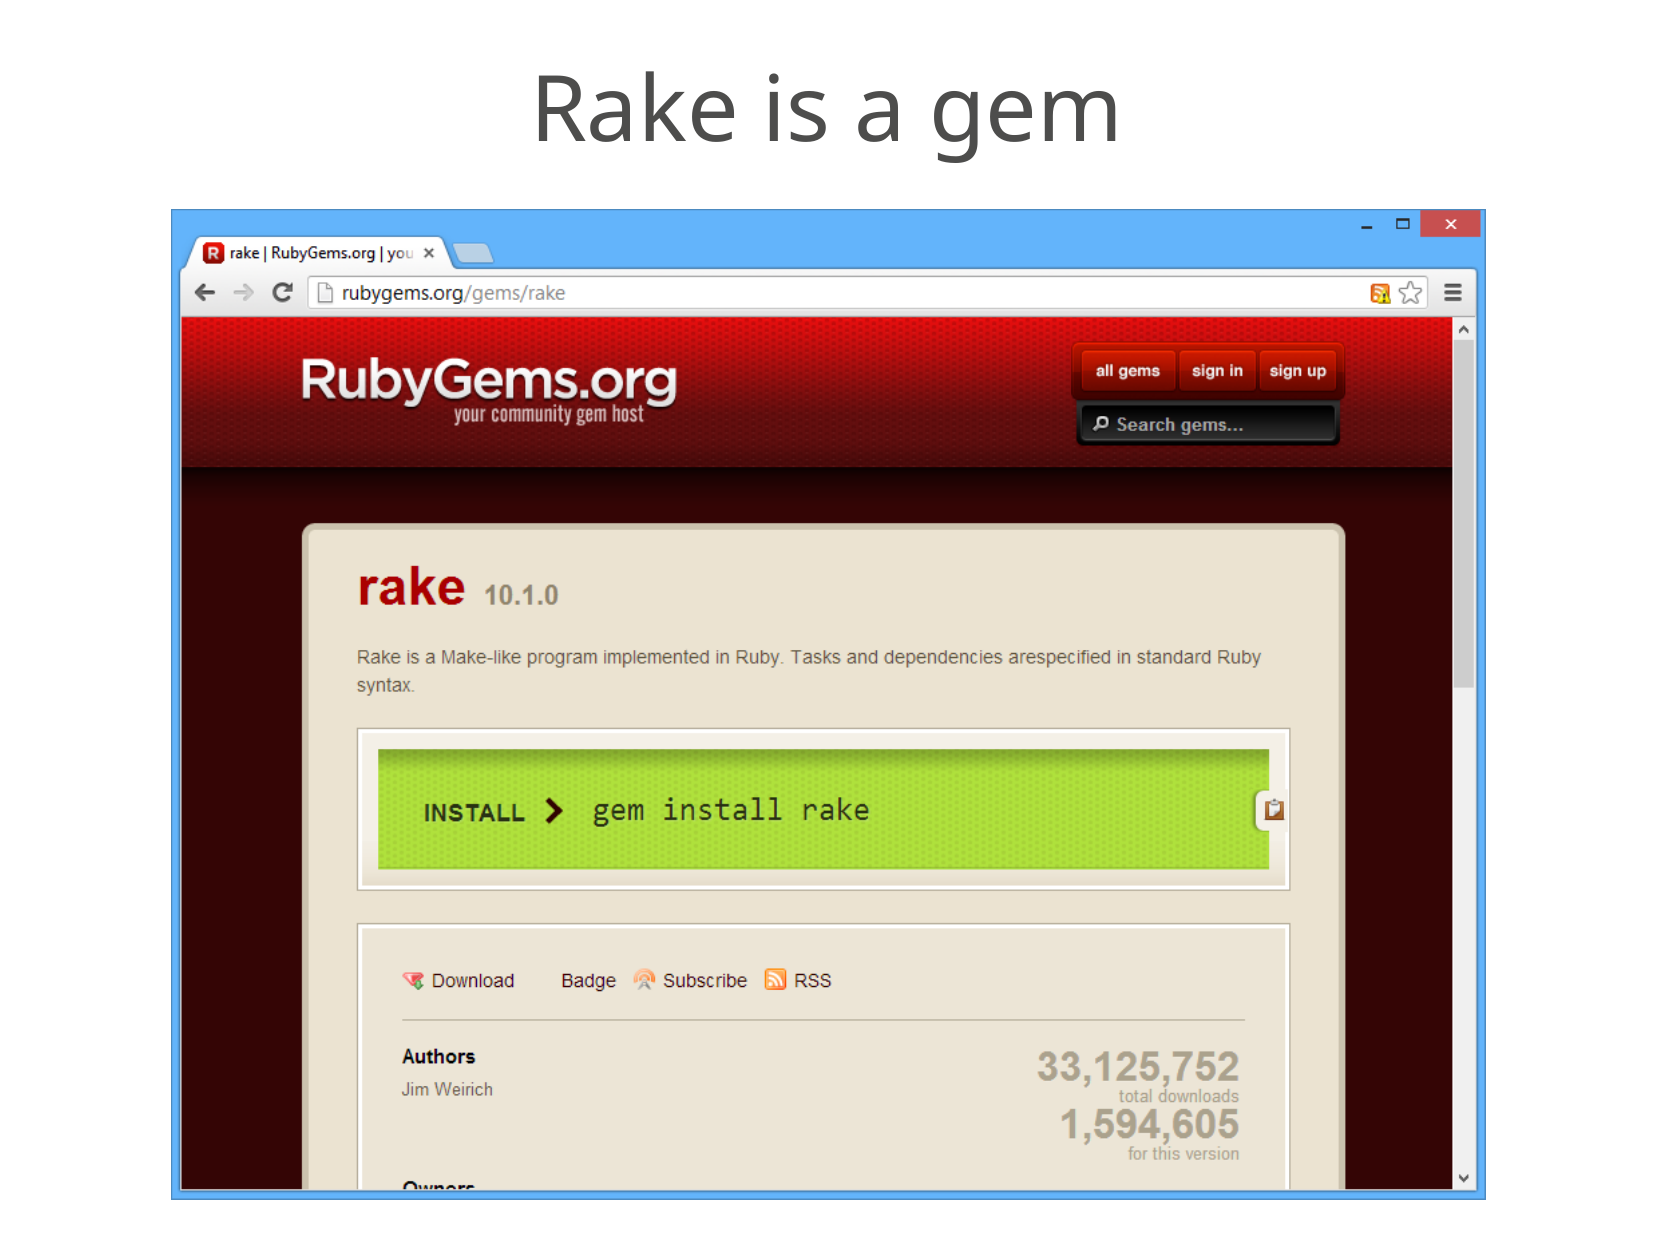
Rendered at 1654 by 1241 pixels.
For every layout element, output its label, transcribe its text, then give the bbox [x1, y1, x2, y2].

title Rake is a gem [82, 2, 1571, 211]
picture [171, 209, 1486, 1201]
